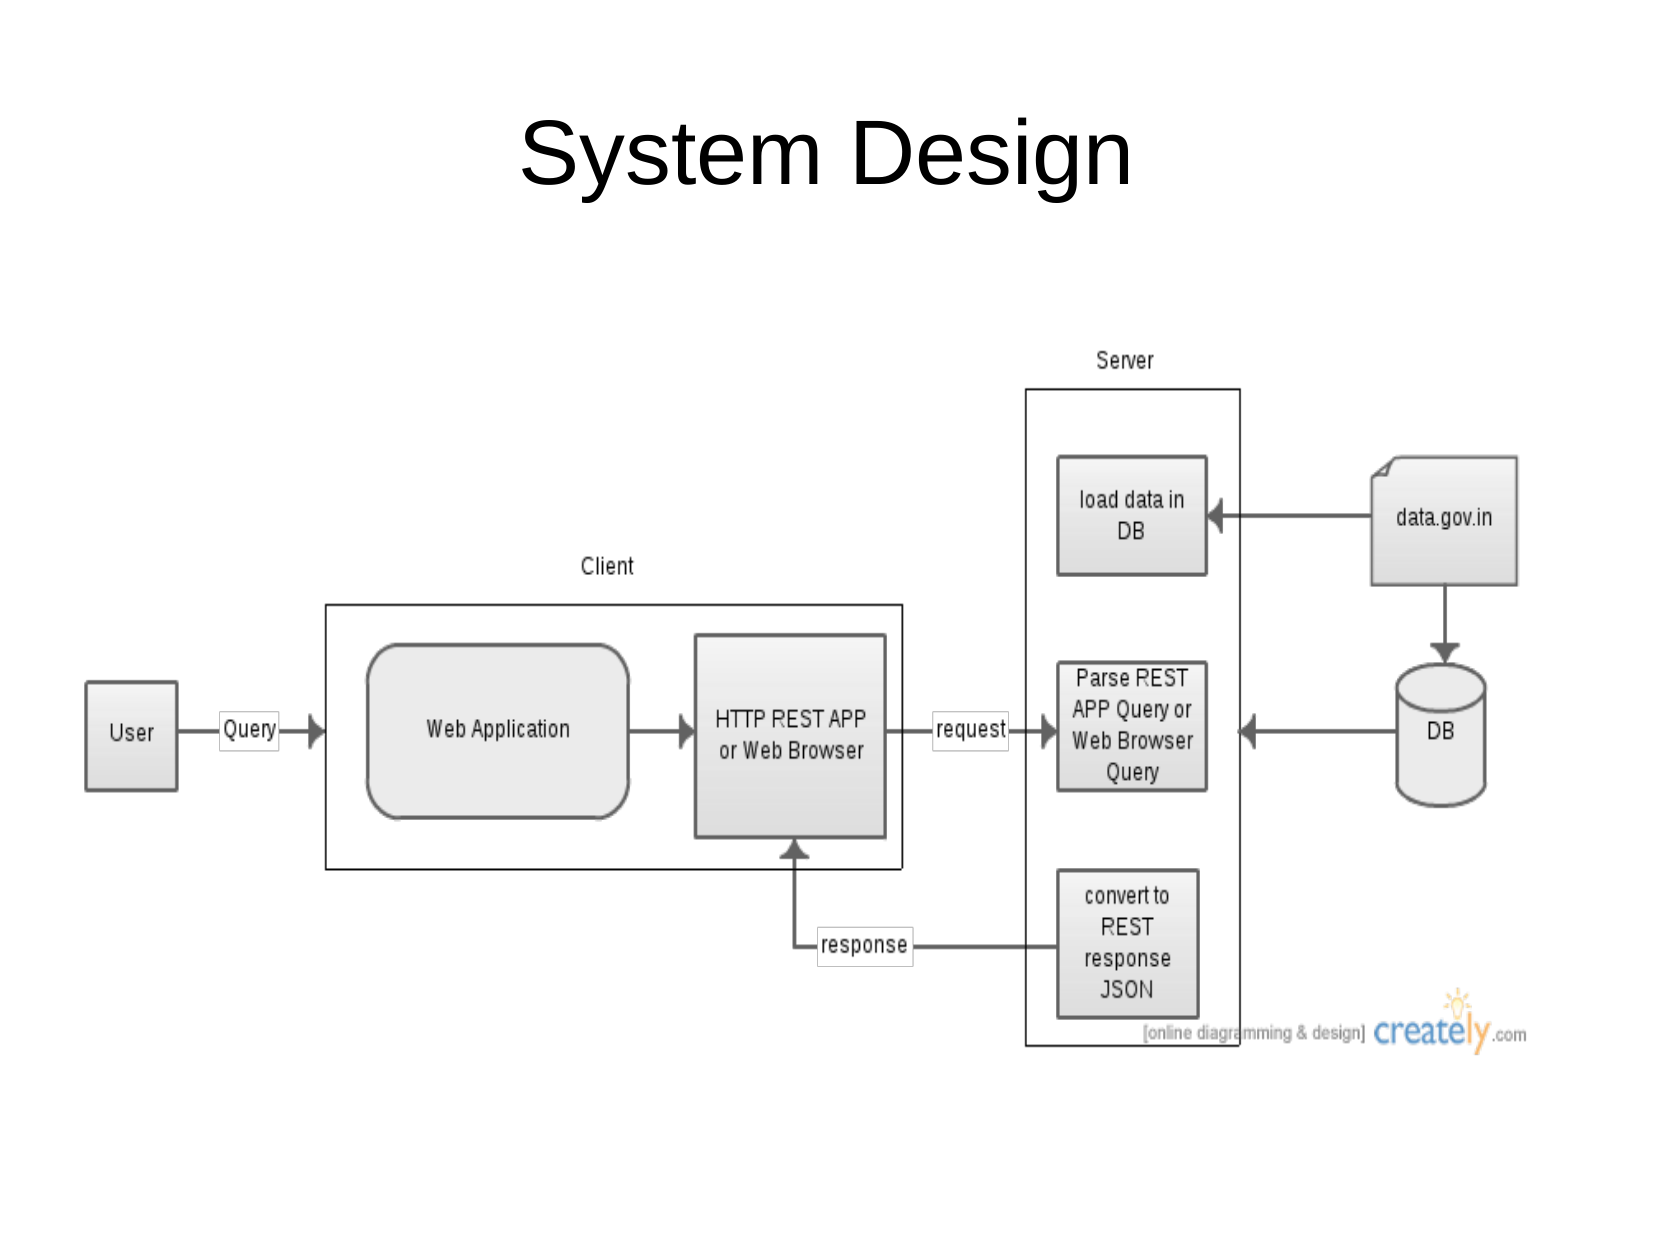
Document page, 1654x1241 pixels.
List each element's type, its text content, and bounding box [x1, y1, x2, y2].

picture [70, 330, 1536, 1063]
title System Design [82, 49, 1571, 257]
